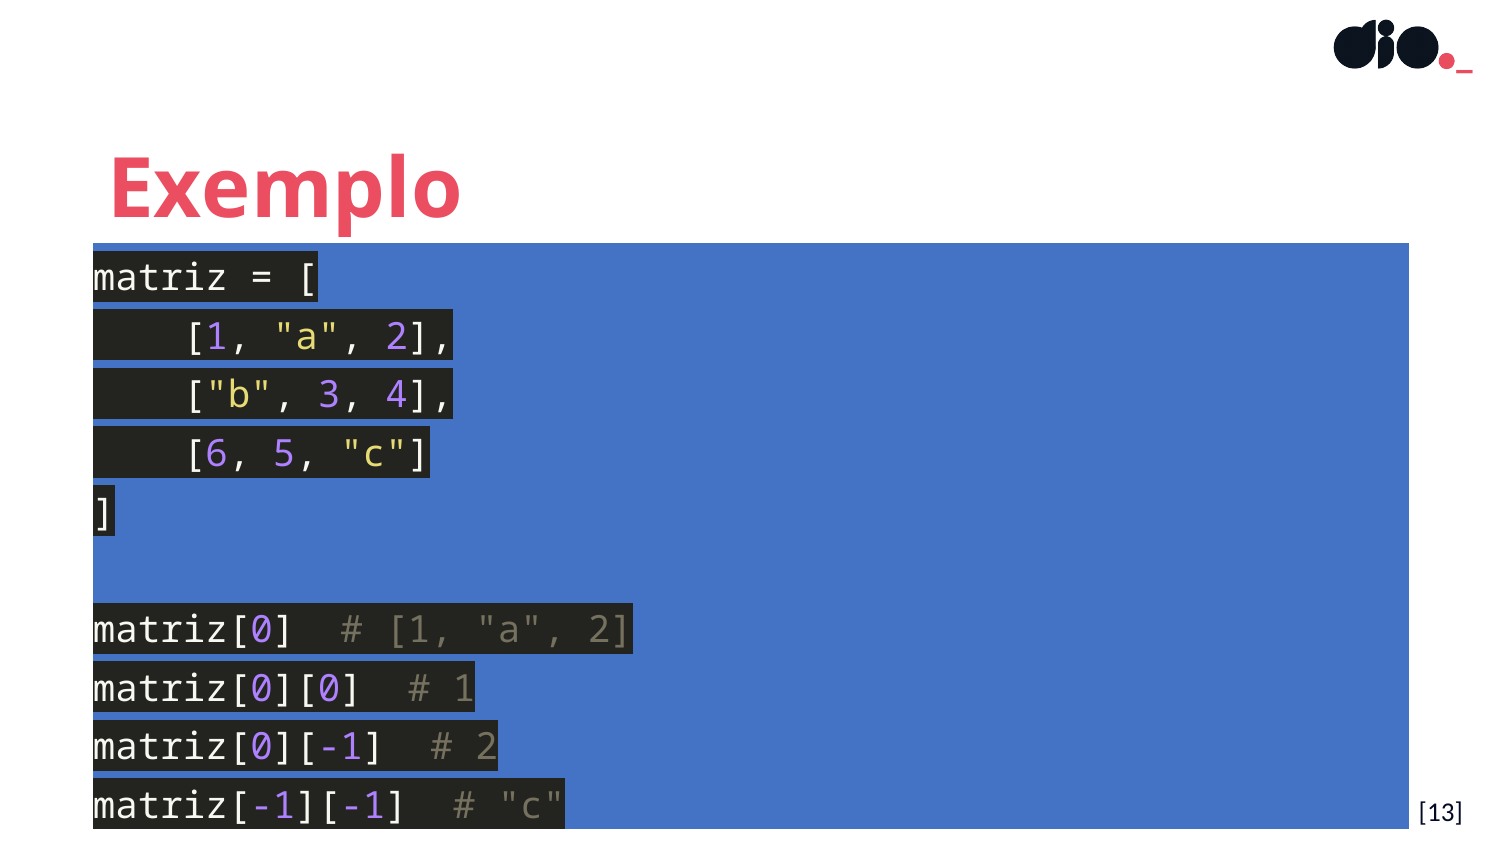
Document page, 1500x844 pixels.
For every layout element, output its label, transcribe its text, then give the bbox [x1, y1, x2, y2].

table_header matriz = [ [1, "a", 2], ["b", 3, 4], [6, 5, "c"] ] matriz[0] # [1, "a", 2] matriz[0][0] # 1 matriz[0][-1] # 2 matriz[-1][-1] # "c" [93, 243, 1409, 829]
text_box [] [1403, 779, 1494, 844]
text_box Exemplo [92, 104, 1408, 243]
